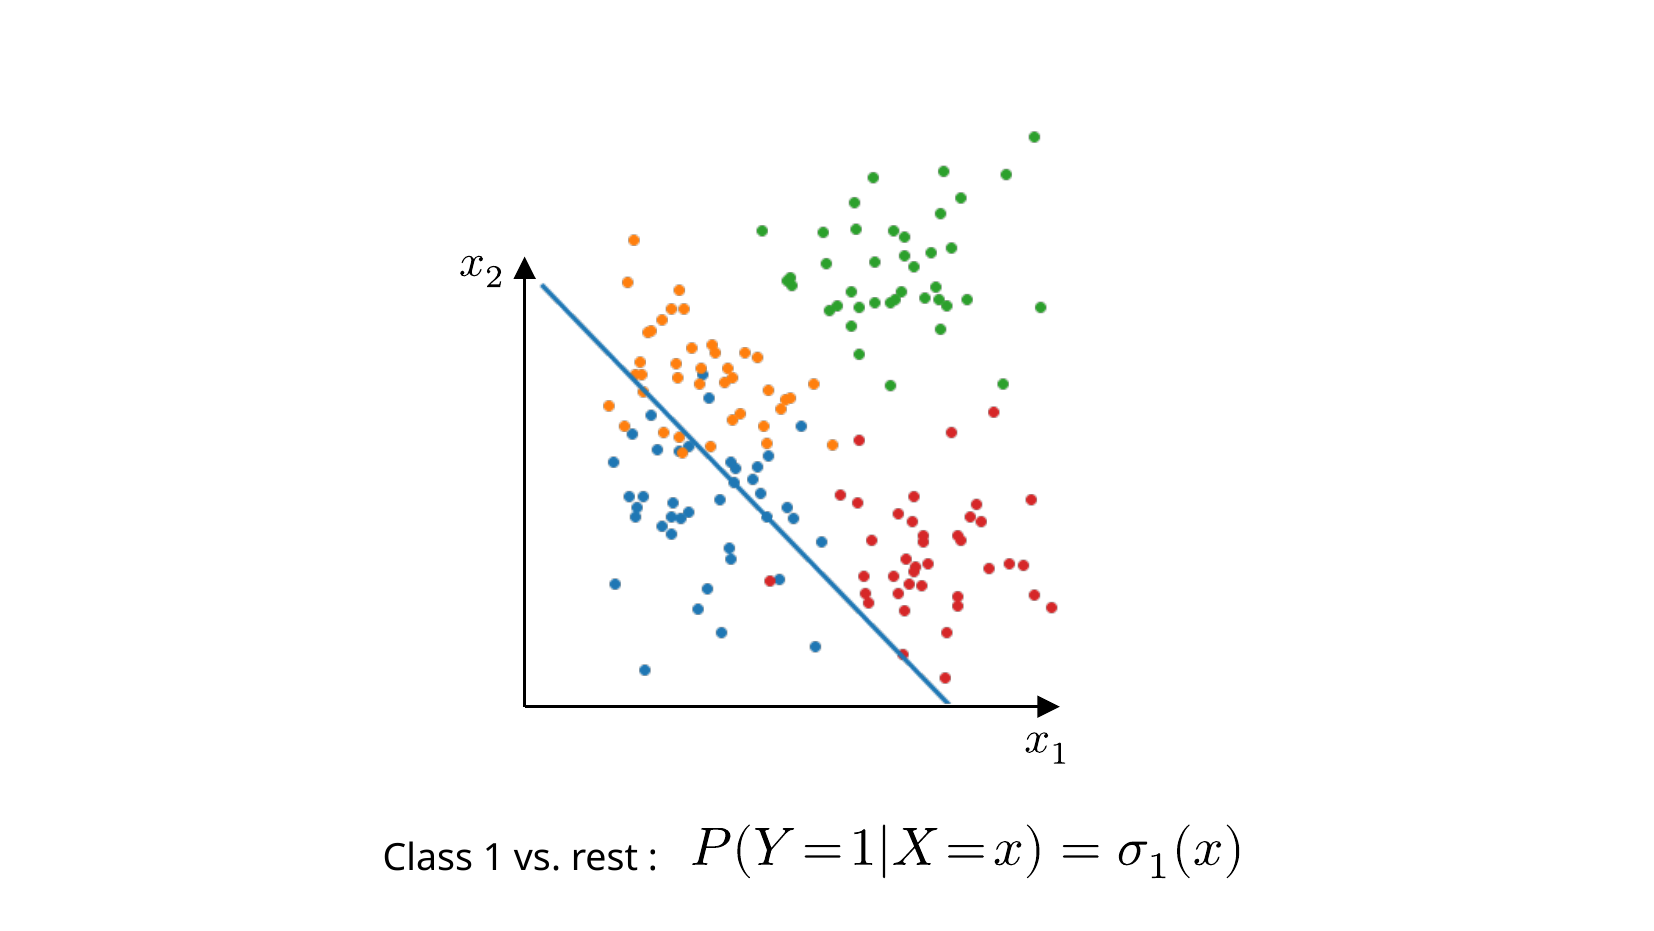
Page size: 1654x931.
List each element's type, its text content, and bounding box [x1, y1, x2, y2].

picture [1024, 732, 1066, 764]
picture [687, 822, 1242, 881]
picture [513, 99, 1145, 715]
picture [457, 253, 503, 289]
text_box Class 1 vs. rest : [367, 823, 671, 881]
